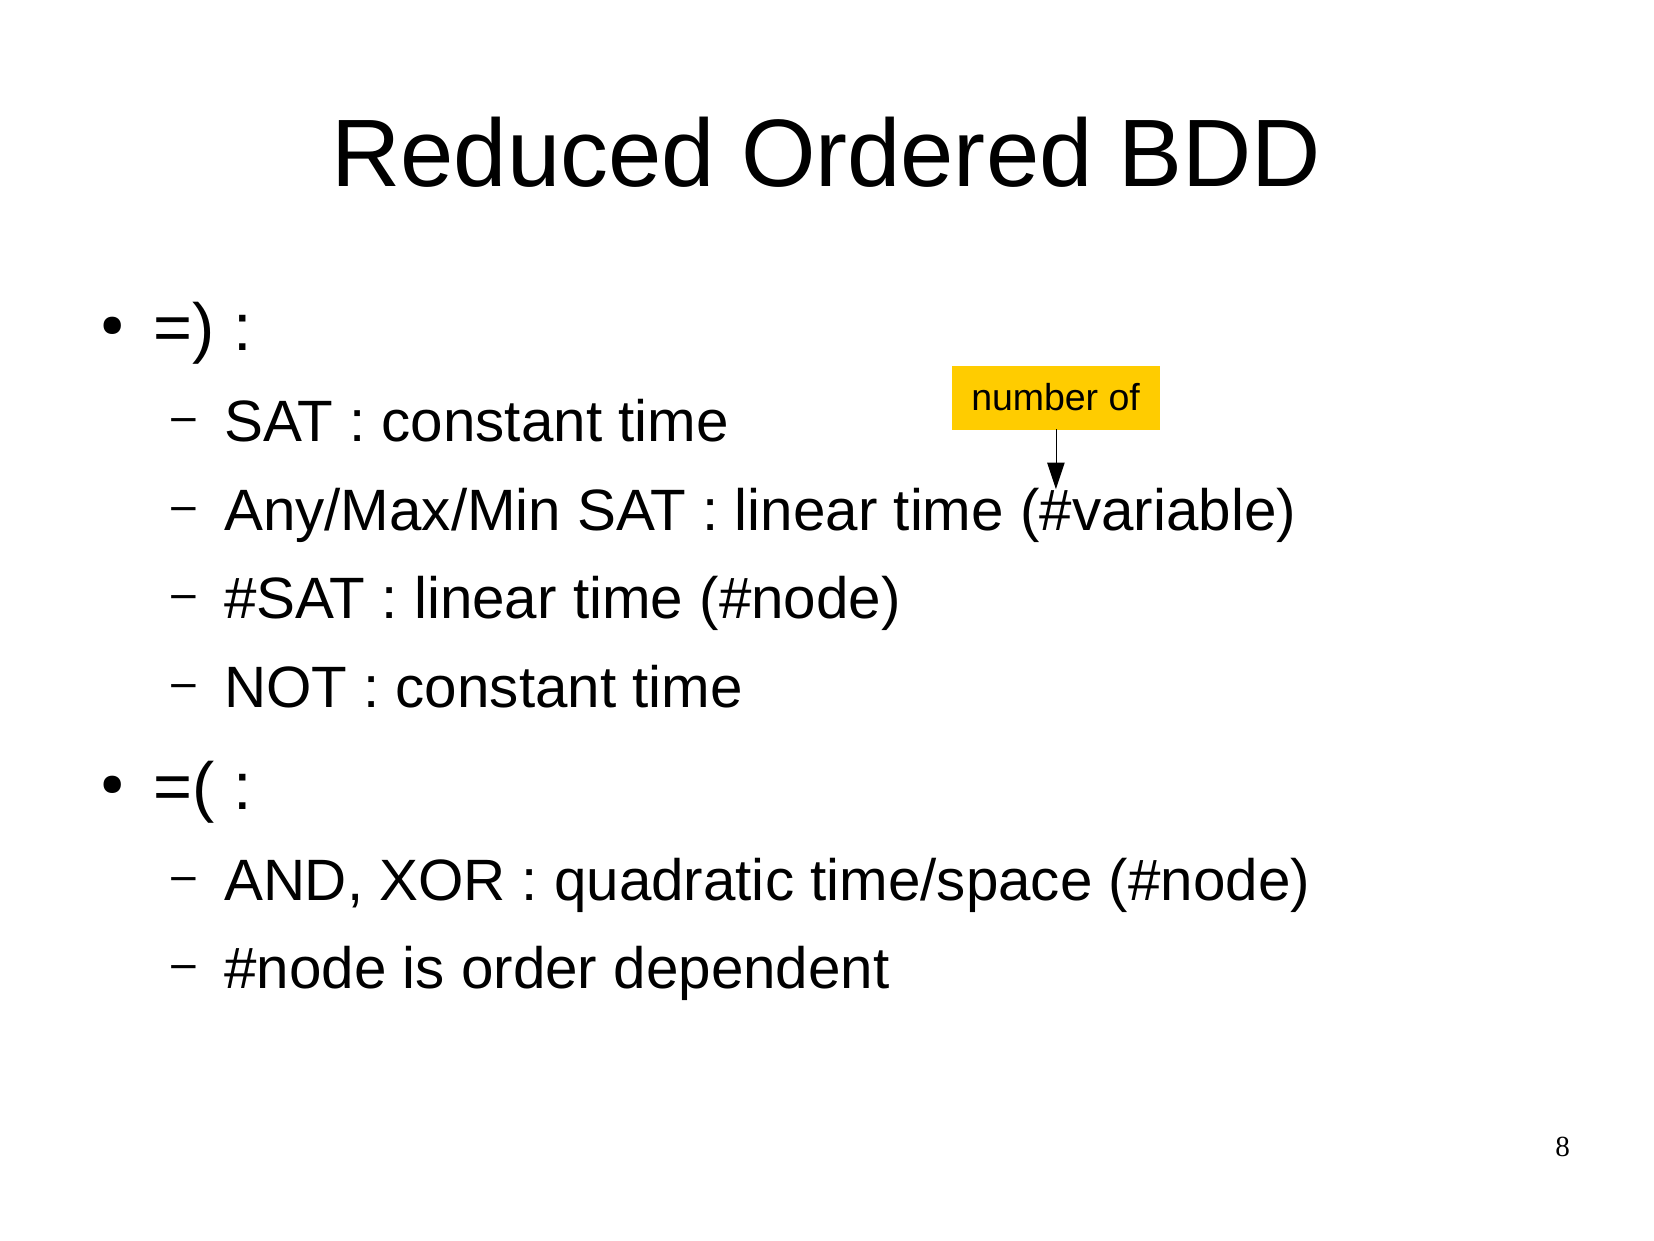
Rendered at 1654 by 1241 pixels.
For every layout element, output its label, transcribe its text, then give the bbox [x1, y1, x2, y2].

list =) : SAT : constant time Any/Max/Min SAT : linear time (#variable) #SAT : linear time (#node) NOT : constant time =( : AND, XOR : quadratic time/space (#node) #node is order dependent [82, 290, 1571, 1010]
title Reduced Ordered BDD [82, 49, 1571, 257]
text_box number of [952, 366, 1160, 430]
